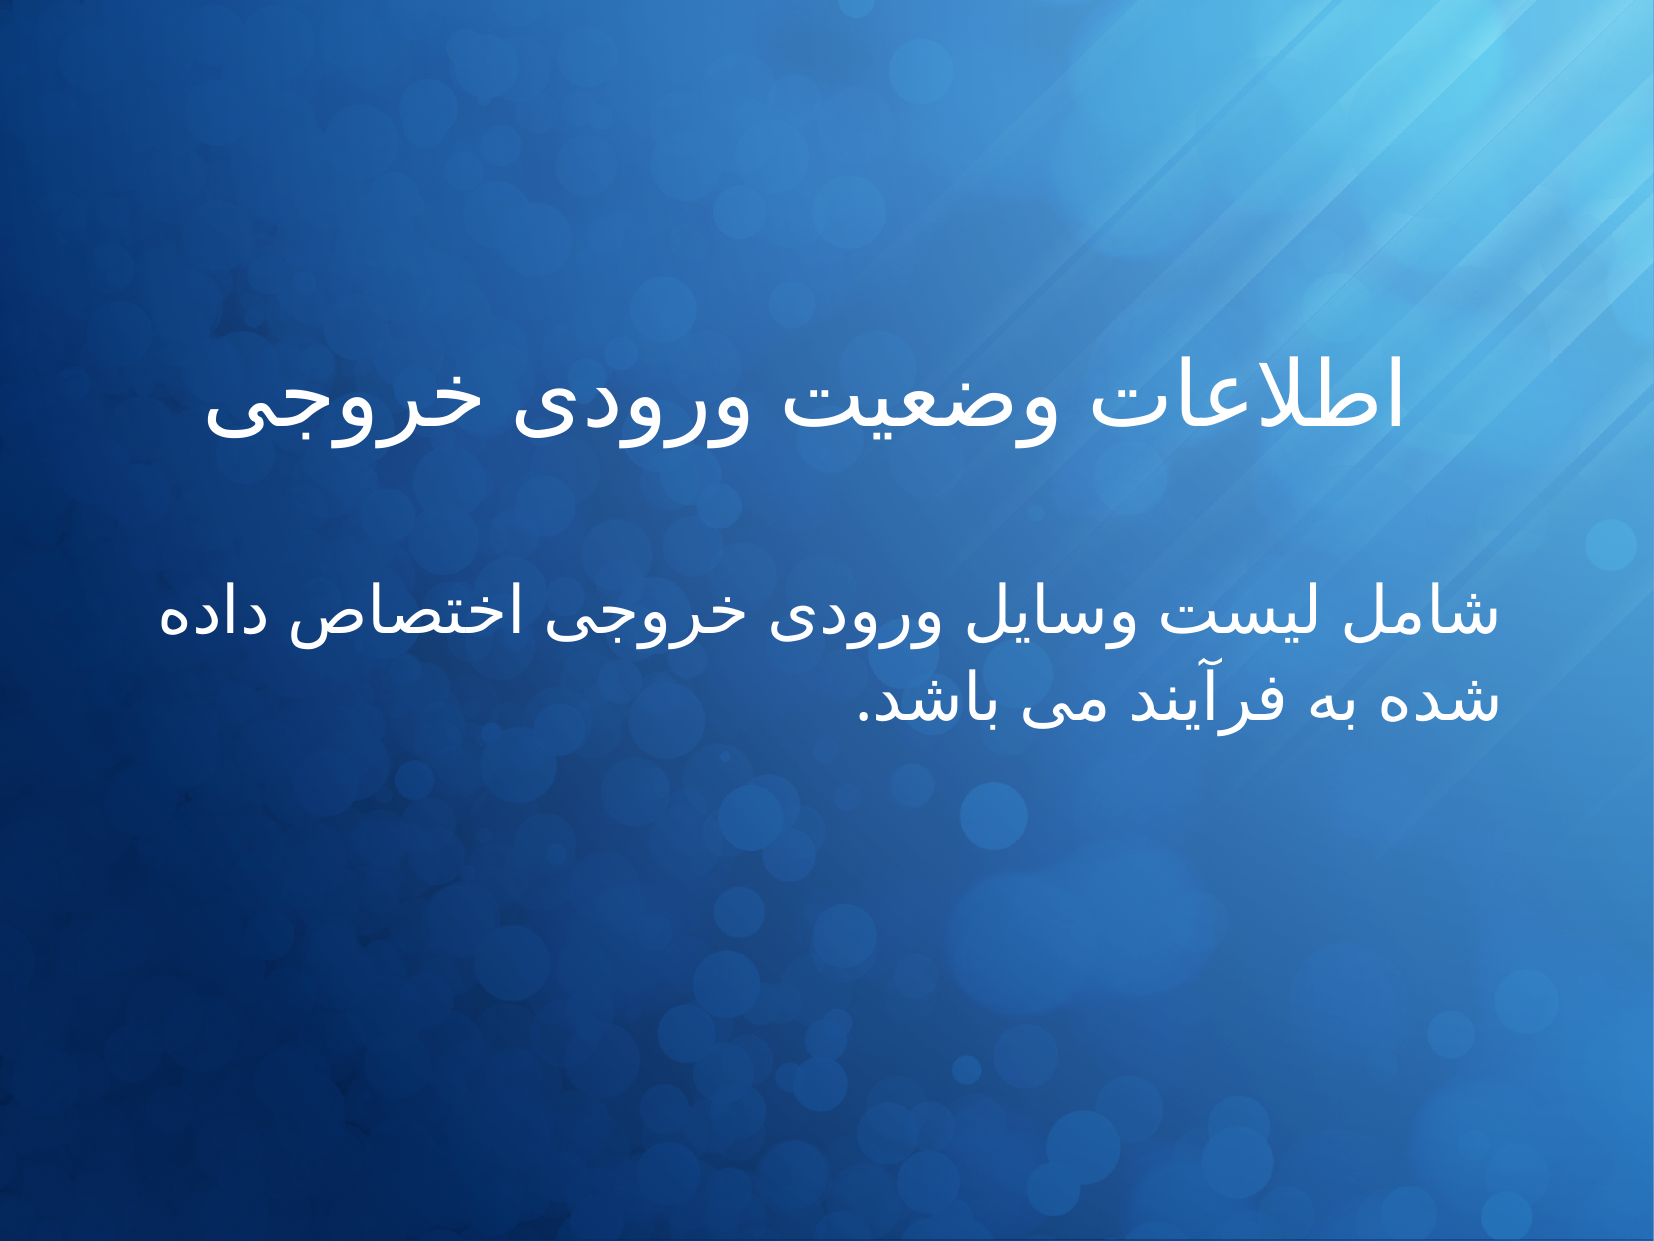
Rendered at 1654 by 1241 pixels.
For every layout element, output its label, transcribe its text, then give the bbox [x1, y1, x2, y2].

title اطلاعات وضعیت ورودی خروجی [112, 319, 1501, 488]
picture [0, 0, 1654, 1241]
list شامل لیست وسایل ورودی خروجی اختصاص داده شده به فرآیند می باشد. [122, 573, 1576, 938]
